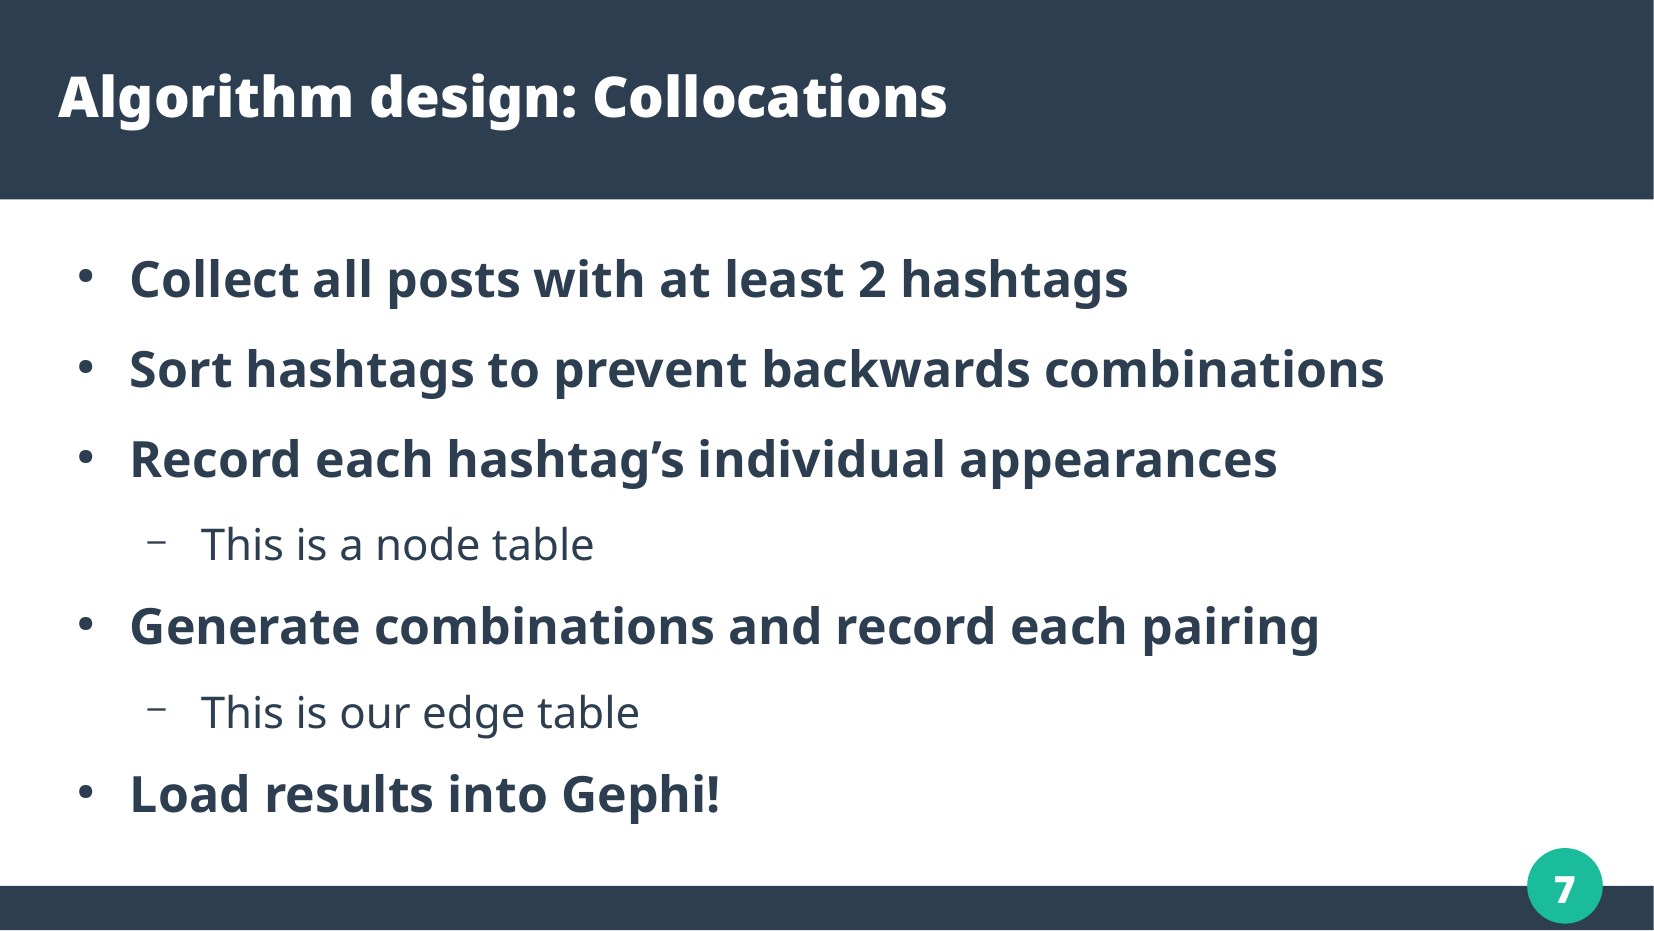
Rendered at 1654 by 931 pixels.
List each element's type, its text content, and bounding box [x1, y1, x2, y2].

list Collect all posts with at least 2 hashtags Sort hashtags to prevent backwards combinations Record each hashtag’s individual appearances This is a node table Generate combinations and record each pairing This is our edge table Load results into Gephi! [59, 243, 1595, 864]
title Algorithm design: Collocations [59, 37, 1595, 155]
